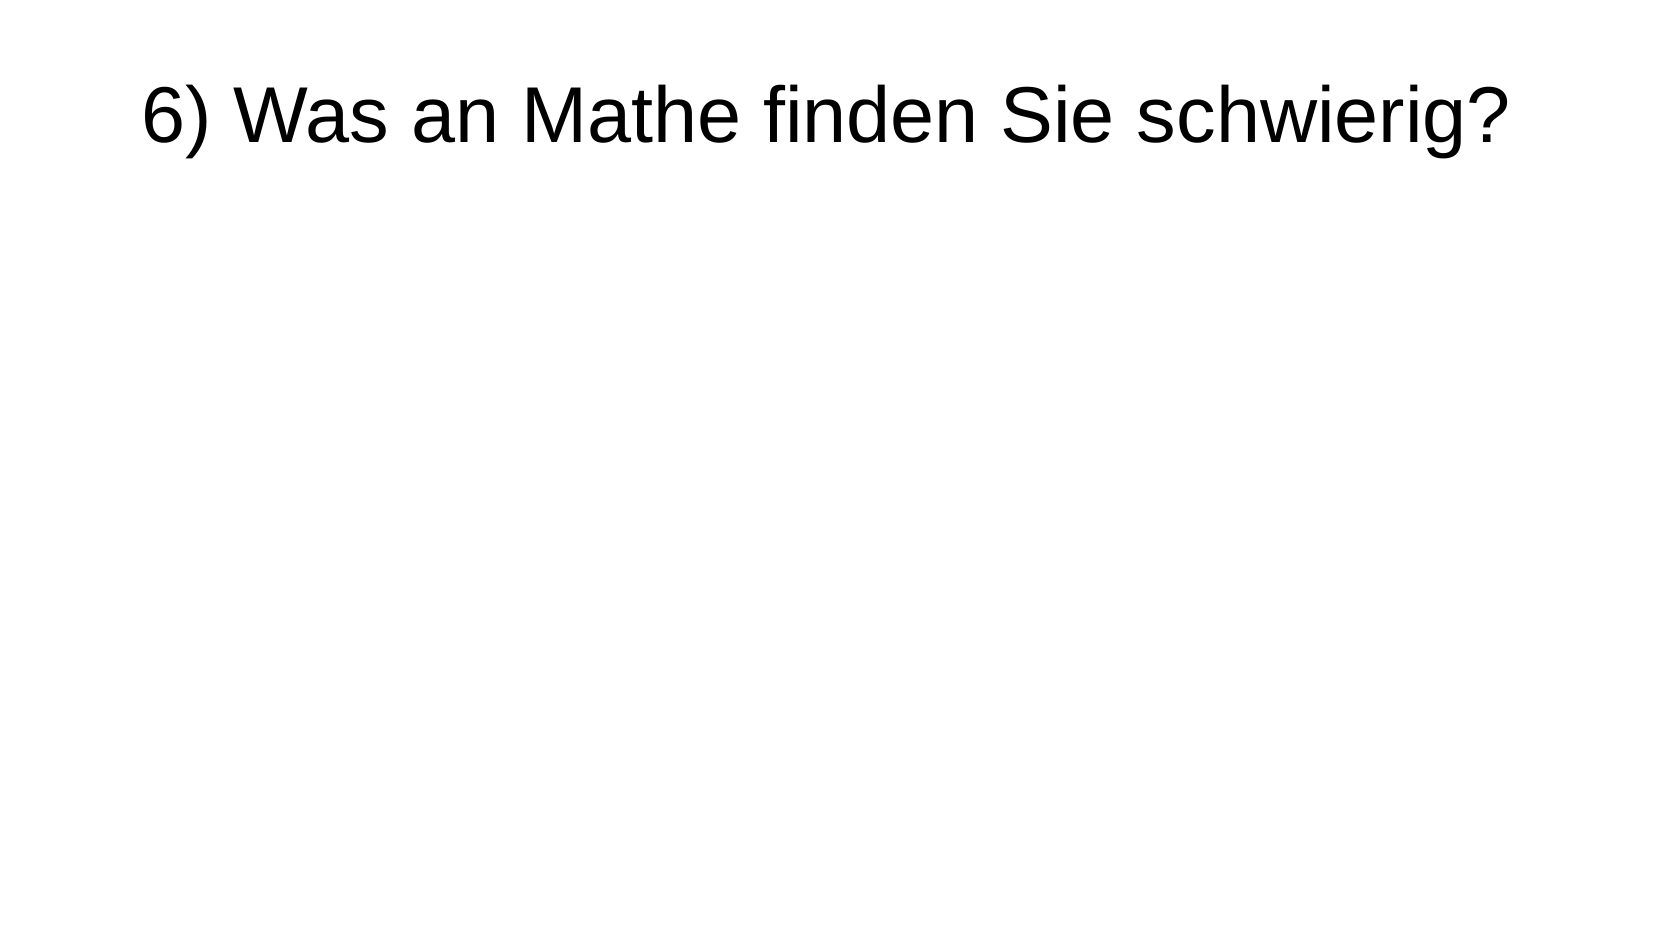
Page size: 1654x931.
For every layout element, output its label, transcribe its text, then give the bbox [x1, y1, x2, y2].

title 6) Was an Mathe finden Sie schwierig? [82, 37, 1571, 193]
